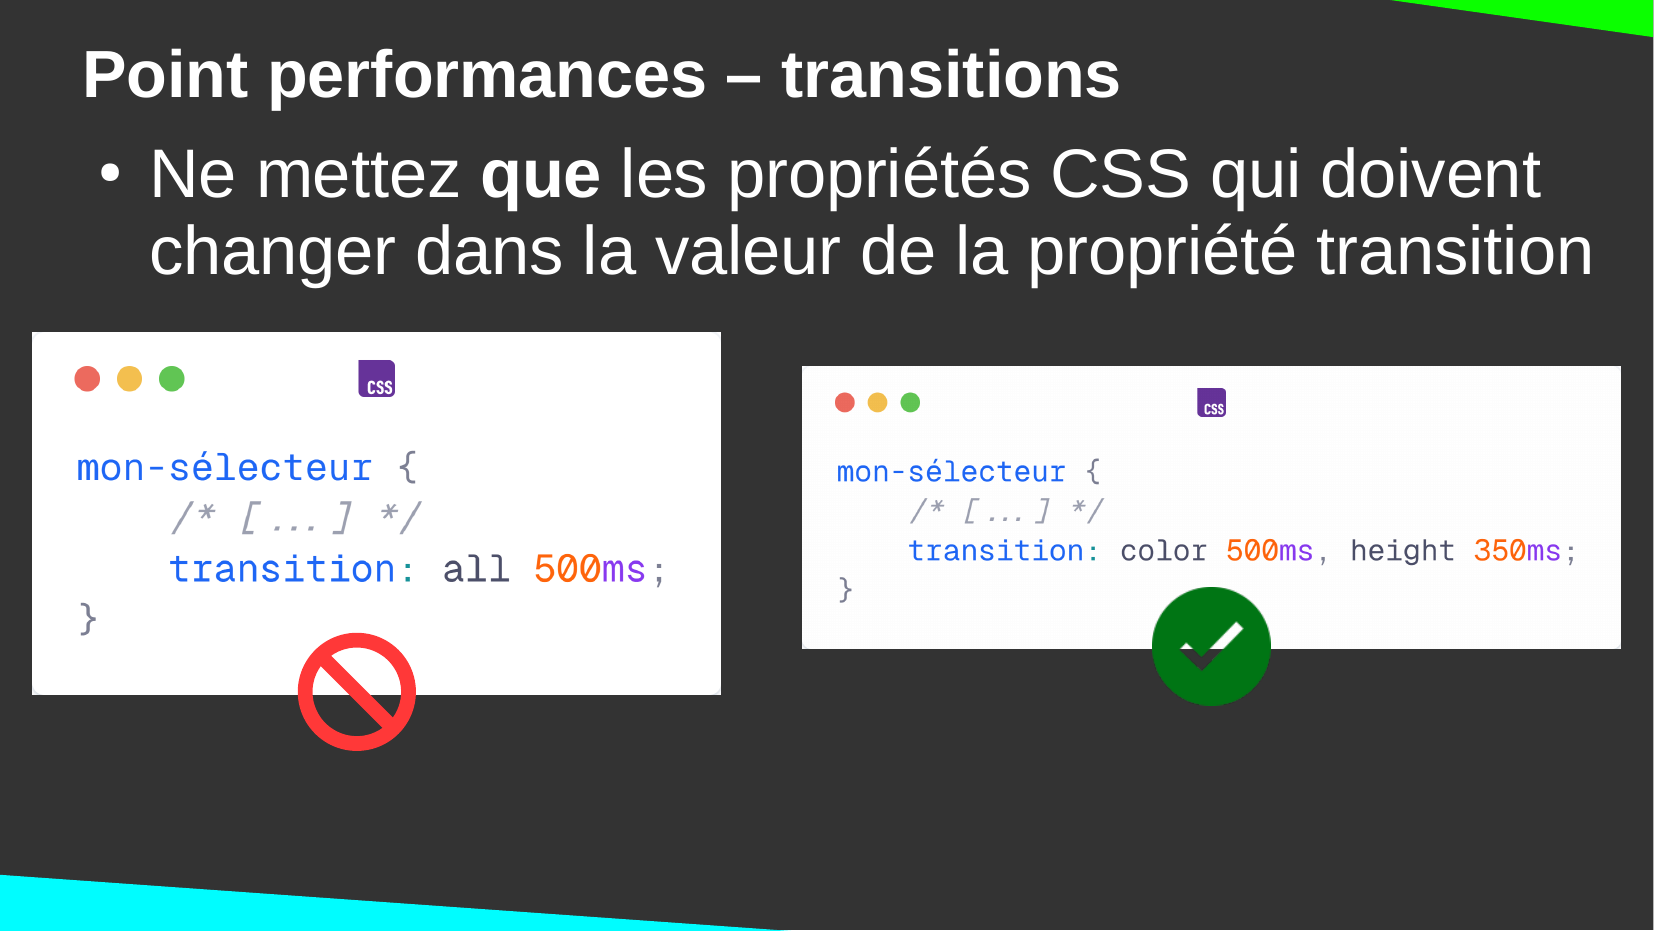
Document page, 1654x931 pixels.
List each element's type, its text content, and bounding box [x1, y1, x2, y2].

picture [333, 648, 401, 695]
picture [32, 332, 721, 695]
picture [313, 668, 348, 695]
picture [802, 366, 1621, 706]
list Ne mettez que les propriétés CSS qui doivent changer dans la valeur de la propriété transition [80, 135, 1605, 296]
text_box [297, 632, 416, 751]
title Point performances – transitions [82, 37, 1571, 122]
text_box [1390, 0, 1654, 38]
text_box [0, 874, 792, 931]
